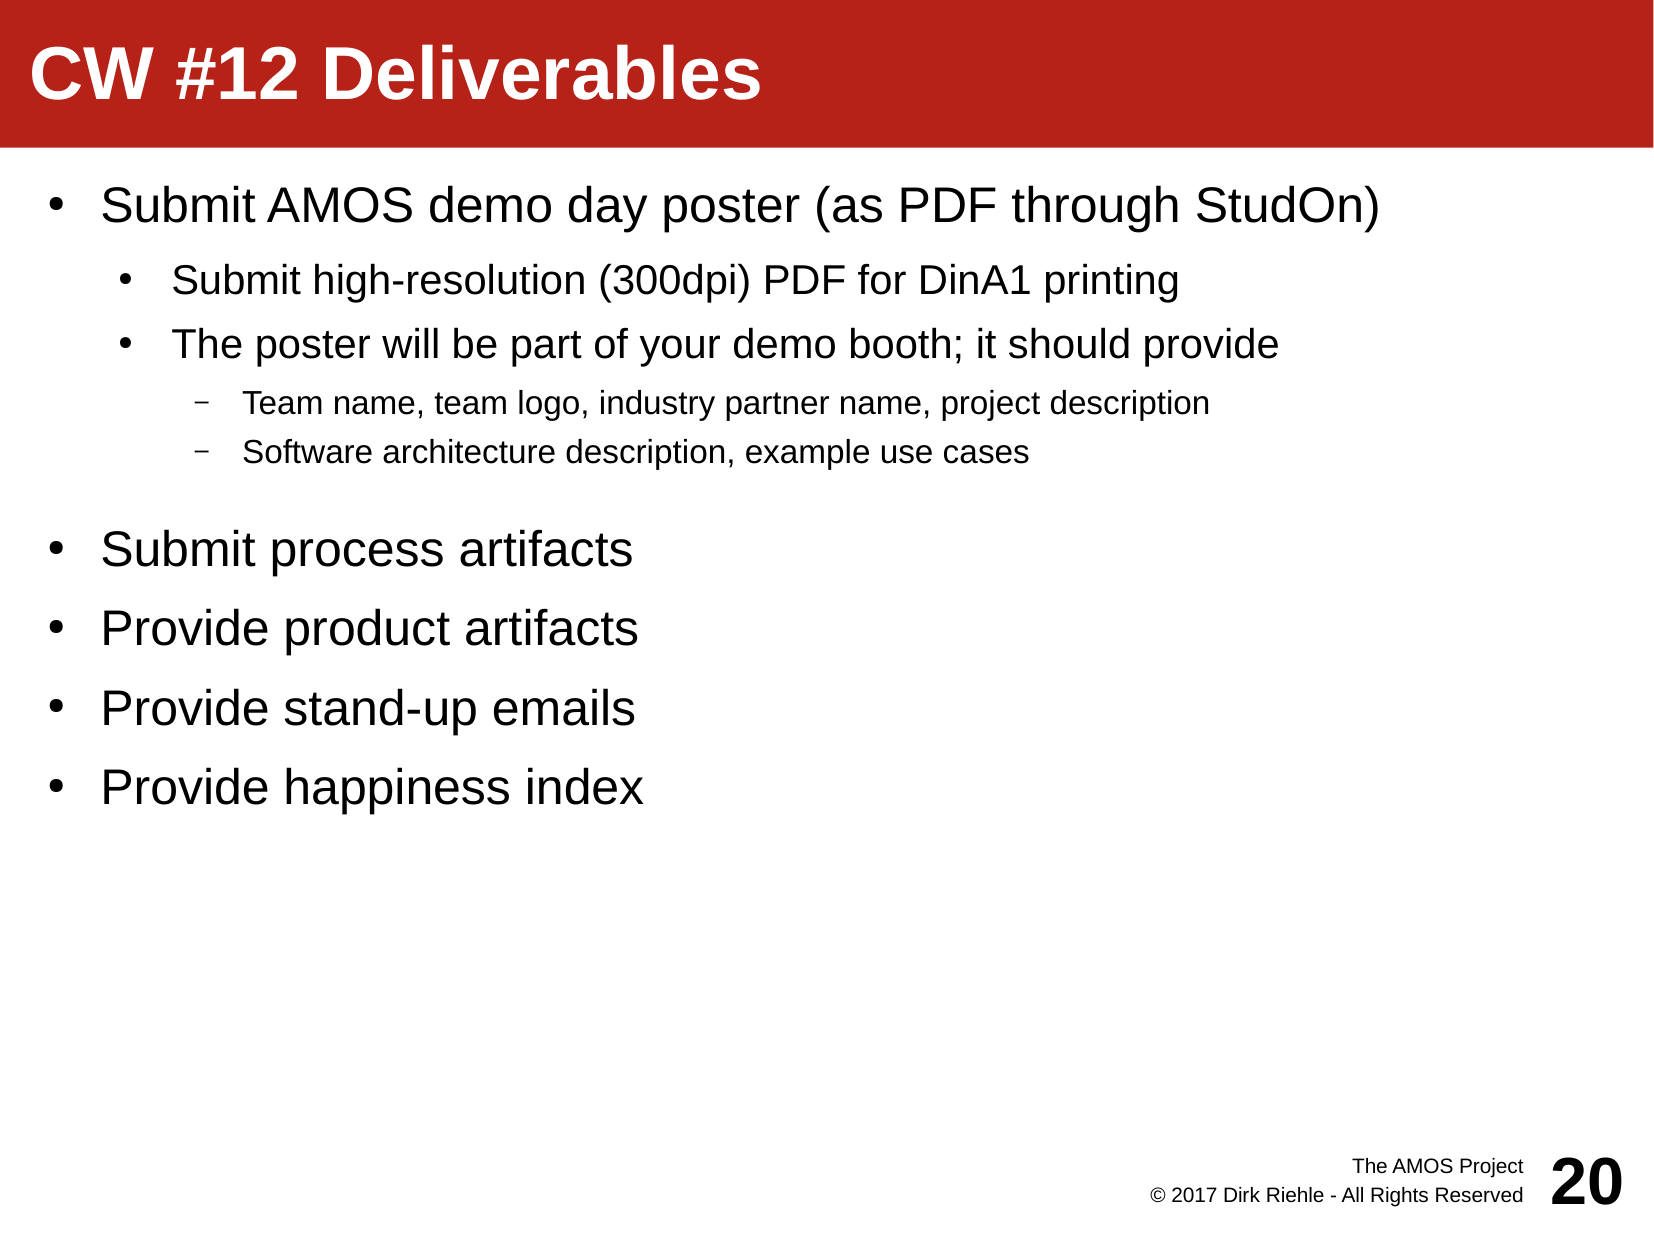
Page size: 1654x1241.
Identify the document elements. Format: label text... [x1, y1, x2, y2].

title CW #12 Deliverables [0, 0, 1654, 148]
list Submit AMOS demo day poster (as PDF through StudOn) Submit high-resolution (300dpi) PDF for DinA1 printing The poster will be part of your demo booth; it should provide Team name, team logo, industry partner name, project description Software architecture description, example use cases Submit process artifacts Provide product artifacts Provide stand-up emails Provide happiness index [29, 177, 1625, 1063]
